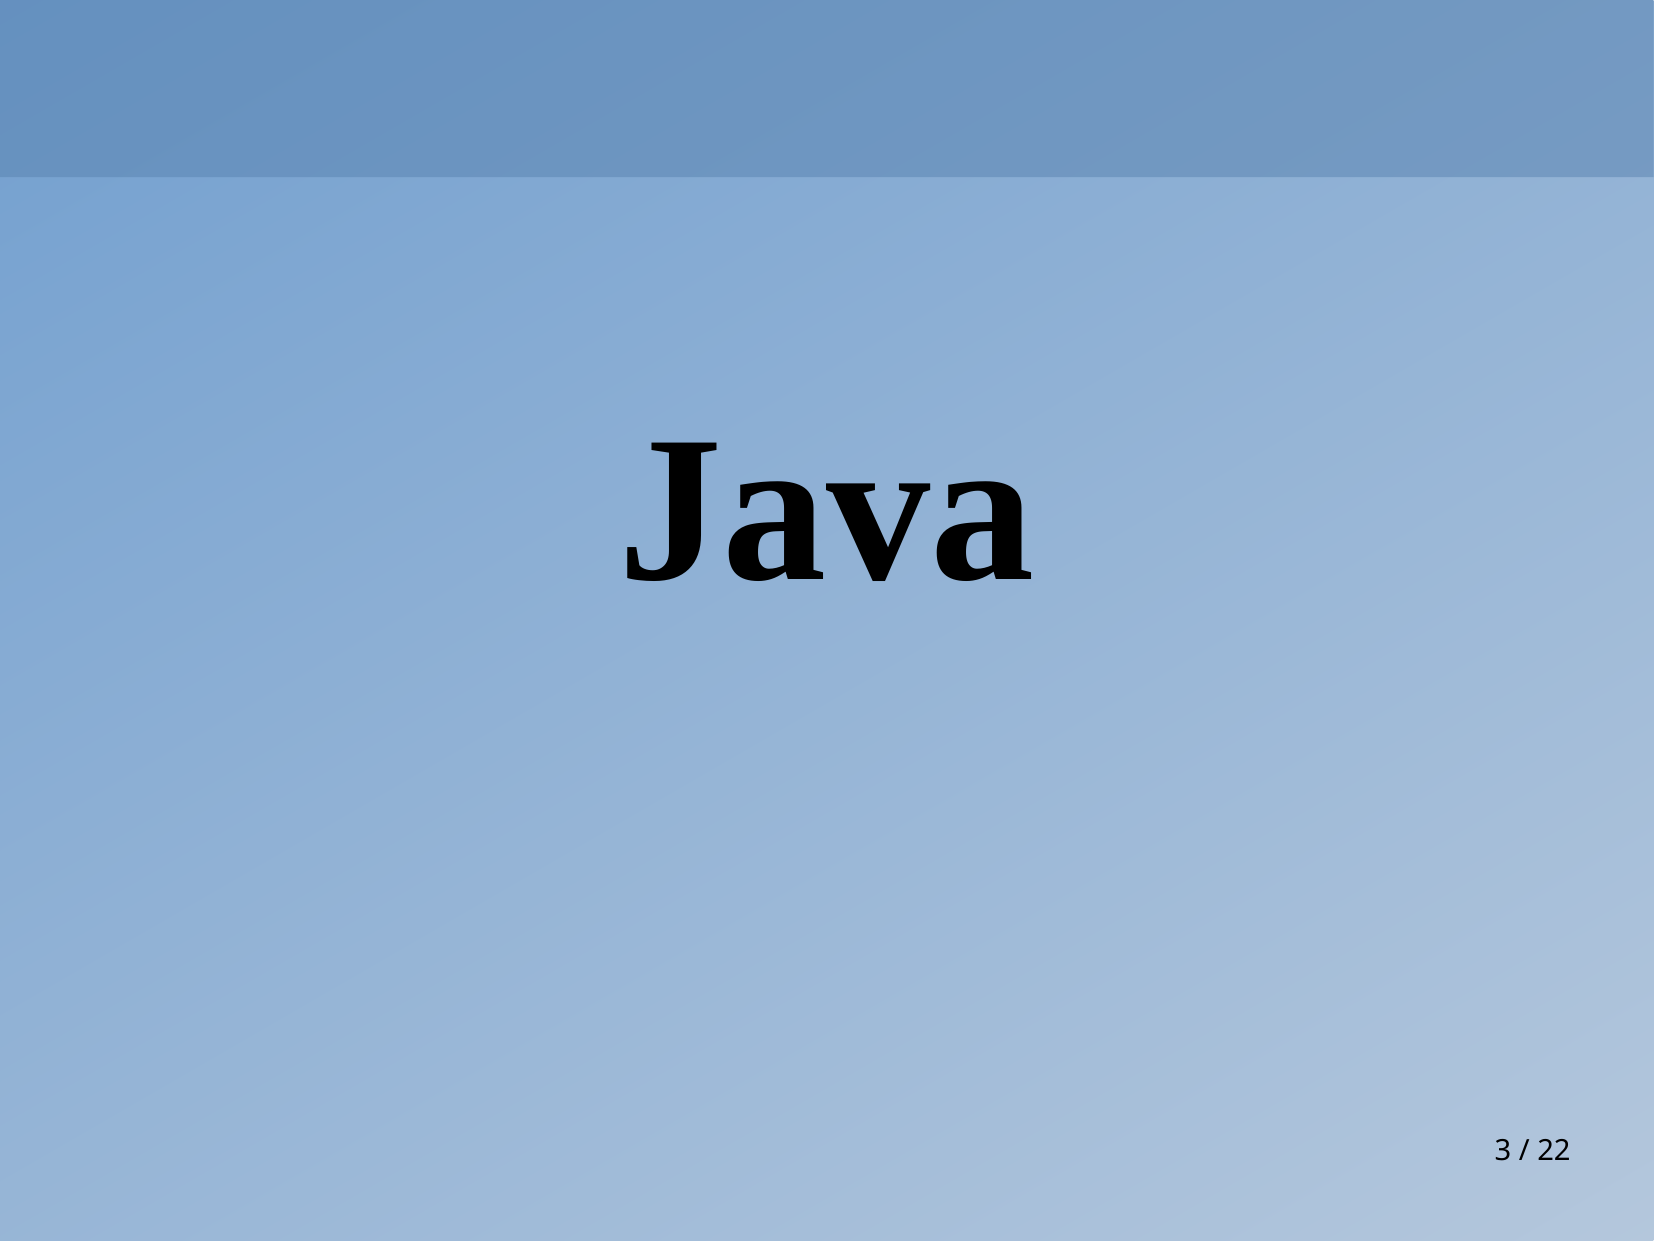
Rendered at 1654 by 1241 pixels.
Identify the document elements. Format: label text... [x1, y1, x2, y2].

list Java [124, 393, 1530, 957]
